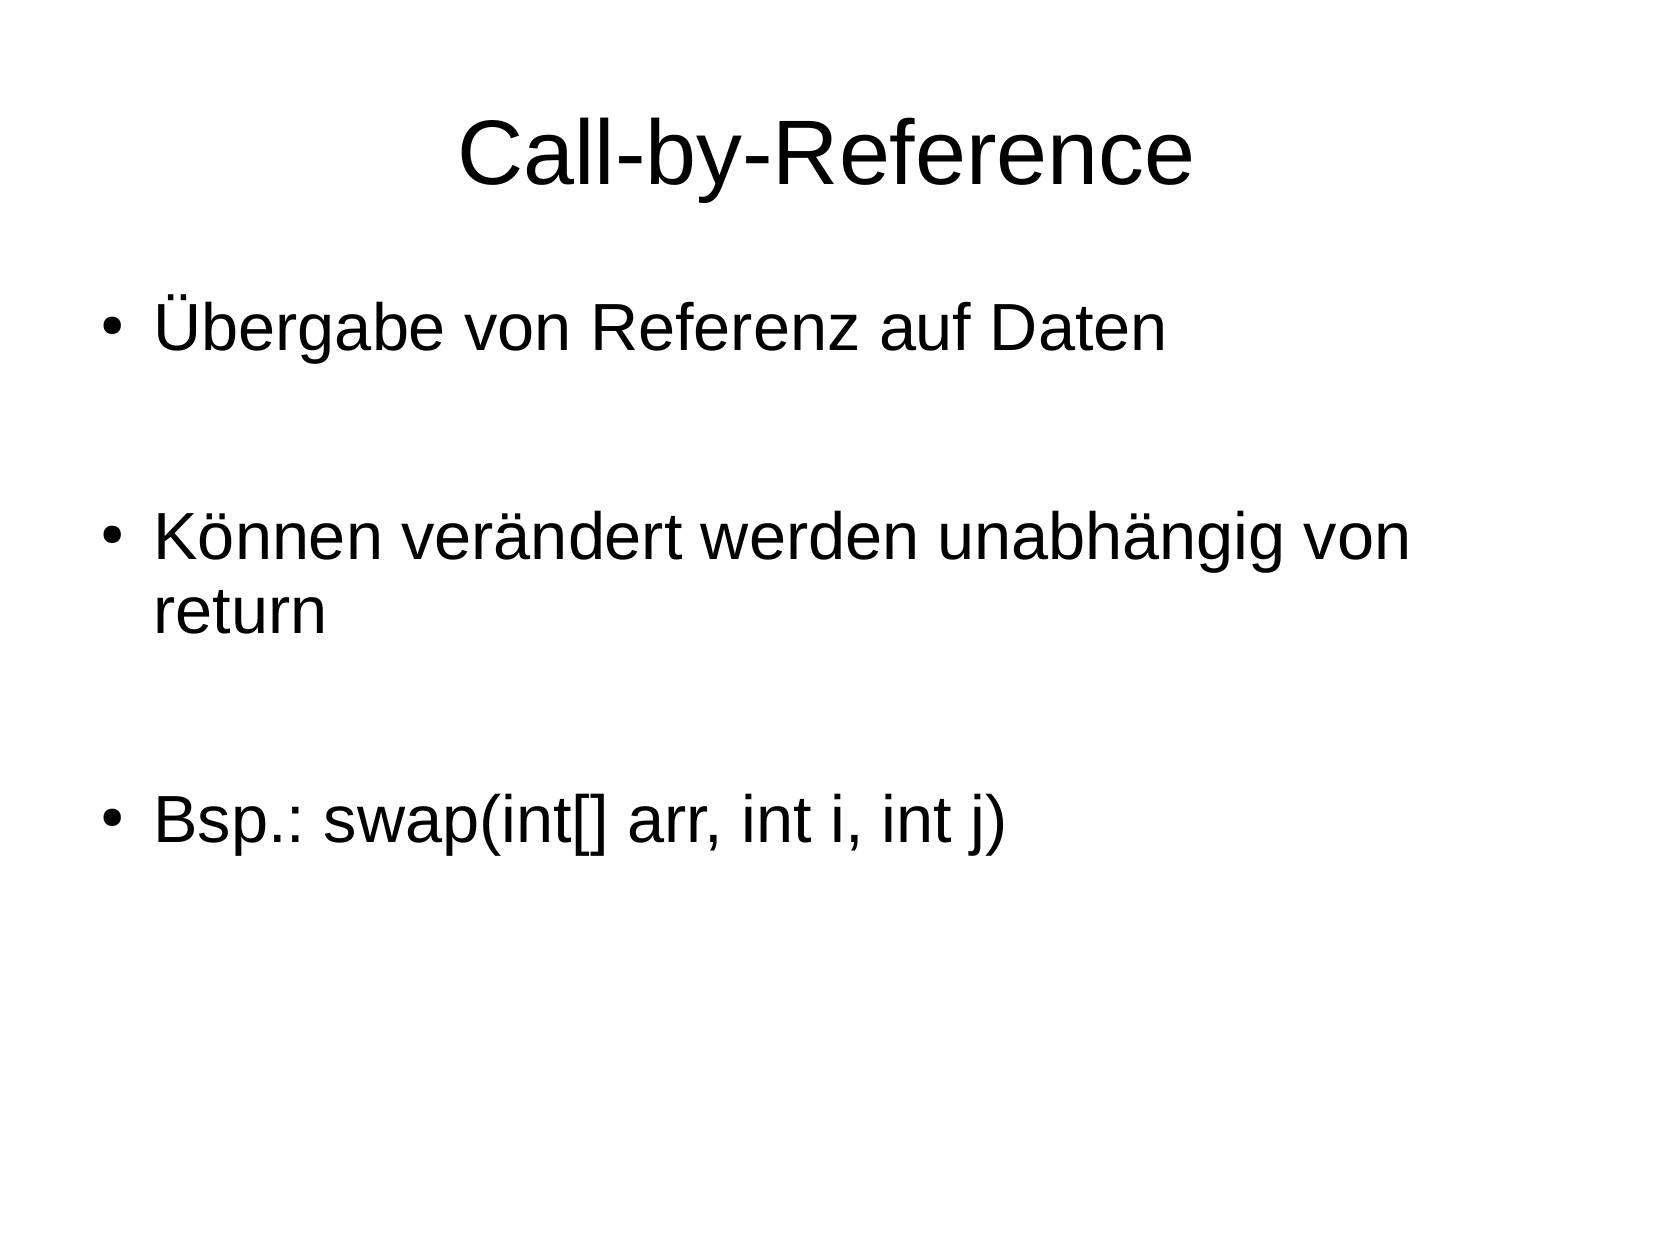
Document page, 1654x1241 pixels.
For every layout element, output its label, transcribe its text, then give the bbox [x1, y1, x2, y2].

list Übergabe von Referenz auf Daten Können verändert werden unabhängig von return Bsp.: swap(int[] arr, int i, int j) [82, 290, 1571, 1010]
title Call-by-Reference [82, 49, 1571, 257]
